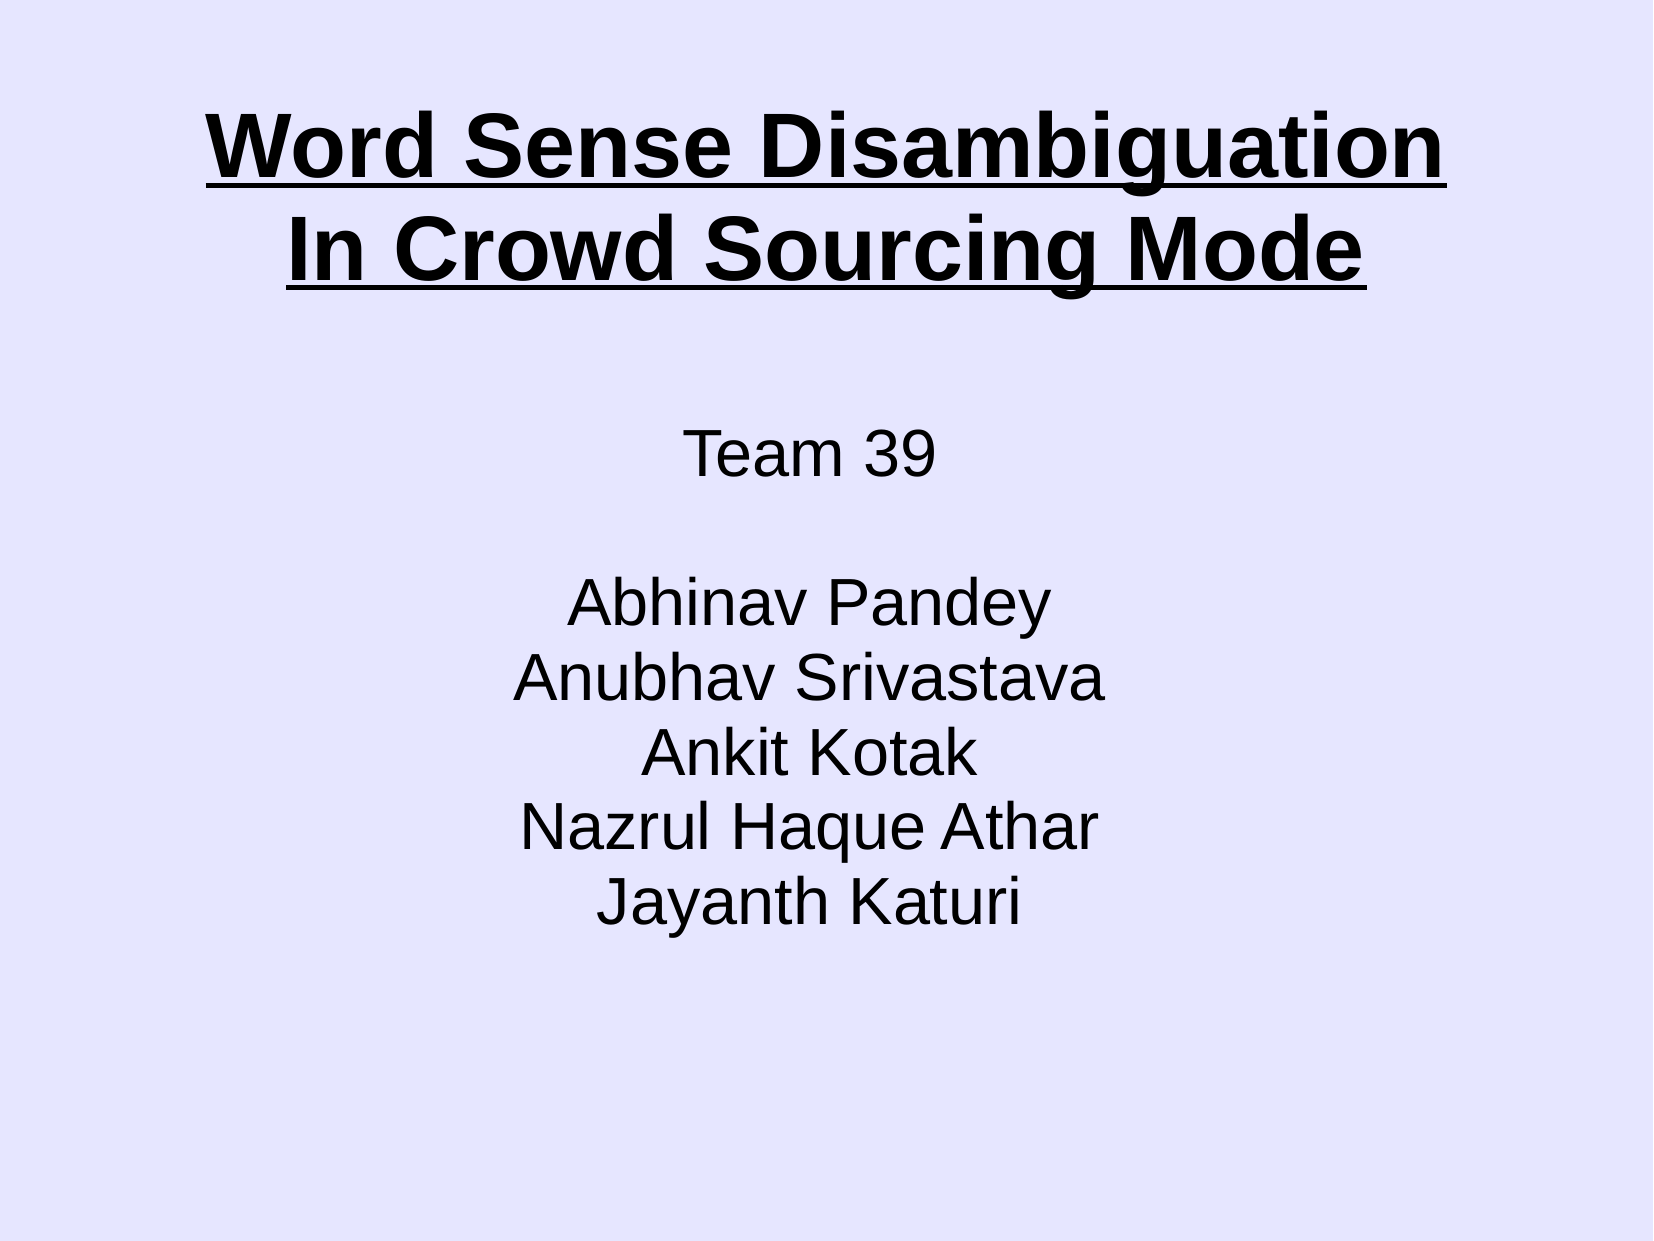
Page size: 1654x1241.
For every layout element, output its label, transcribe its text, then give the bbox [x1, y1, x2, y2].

title Word Sense Disambiguation In Crowd Sourcing Mode [82, 49, 1571, 346]
subtitle Team 39 Abhinav Pandey Anubhav Srivastava Ankit Kotak Nazrul Haque Athar Jayanth Katuri [82, 345, 1538, 1010]
